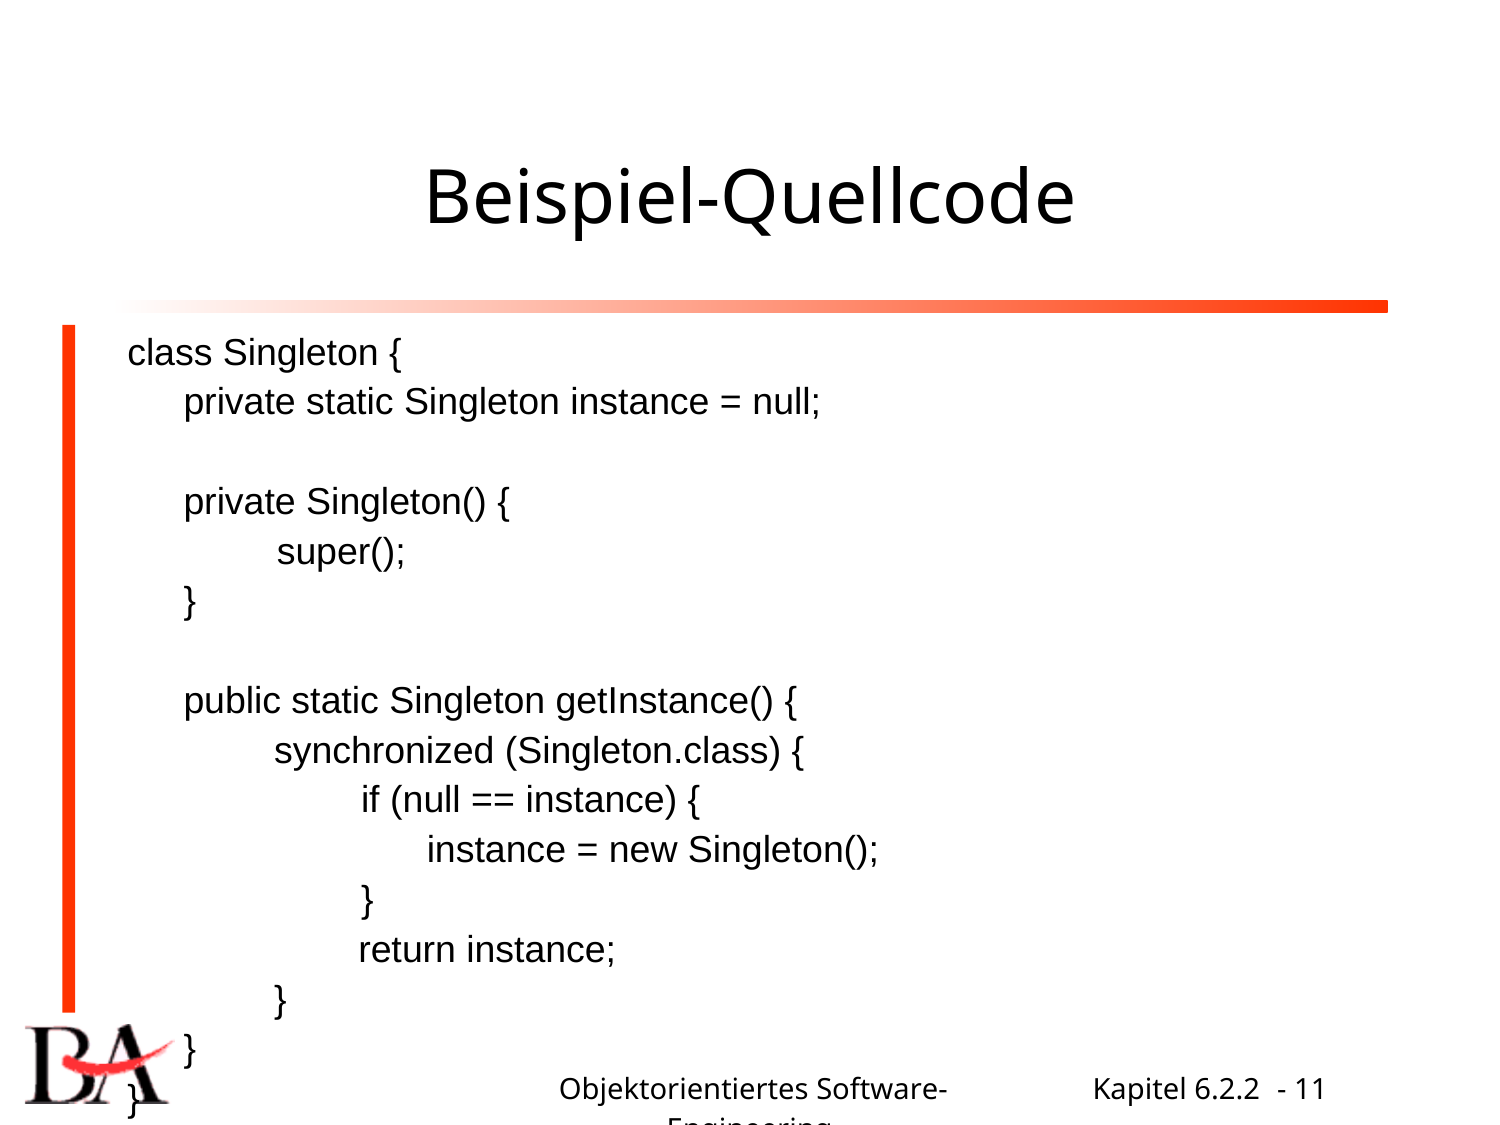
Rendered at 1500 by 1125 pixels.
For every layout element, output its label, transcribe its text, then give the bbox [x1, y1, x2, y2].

picture [24, 1024, 112, 1104]
title Beispiel-Quellcode [112, 99, 1388, 288]
list class Singleton { private static Singleton instance = null; private Singleton() { super(); } public static Singleton getInstance() { synchronized (Singleton.class) { if (null == instance) { instance = new Singleton(); } return instance; } } } [112, 324, 1388, 1125]
